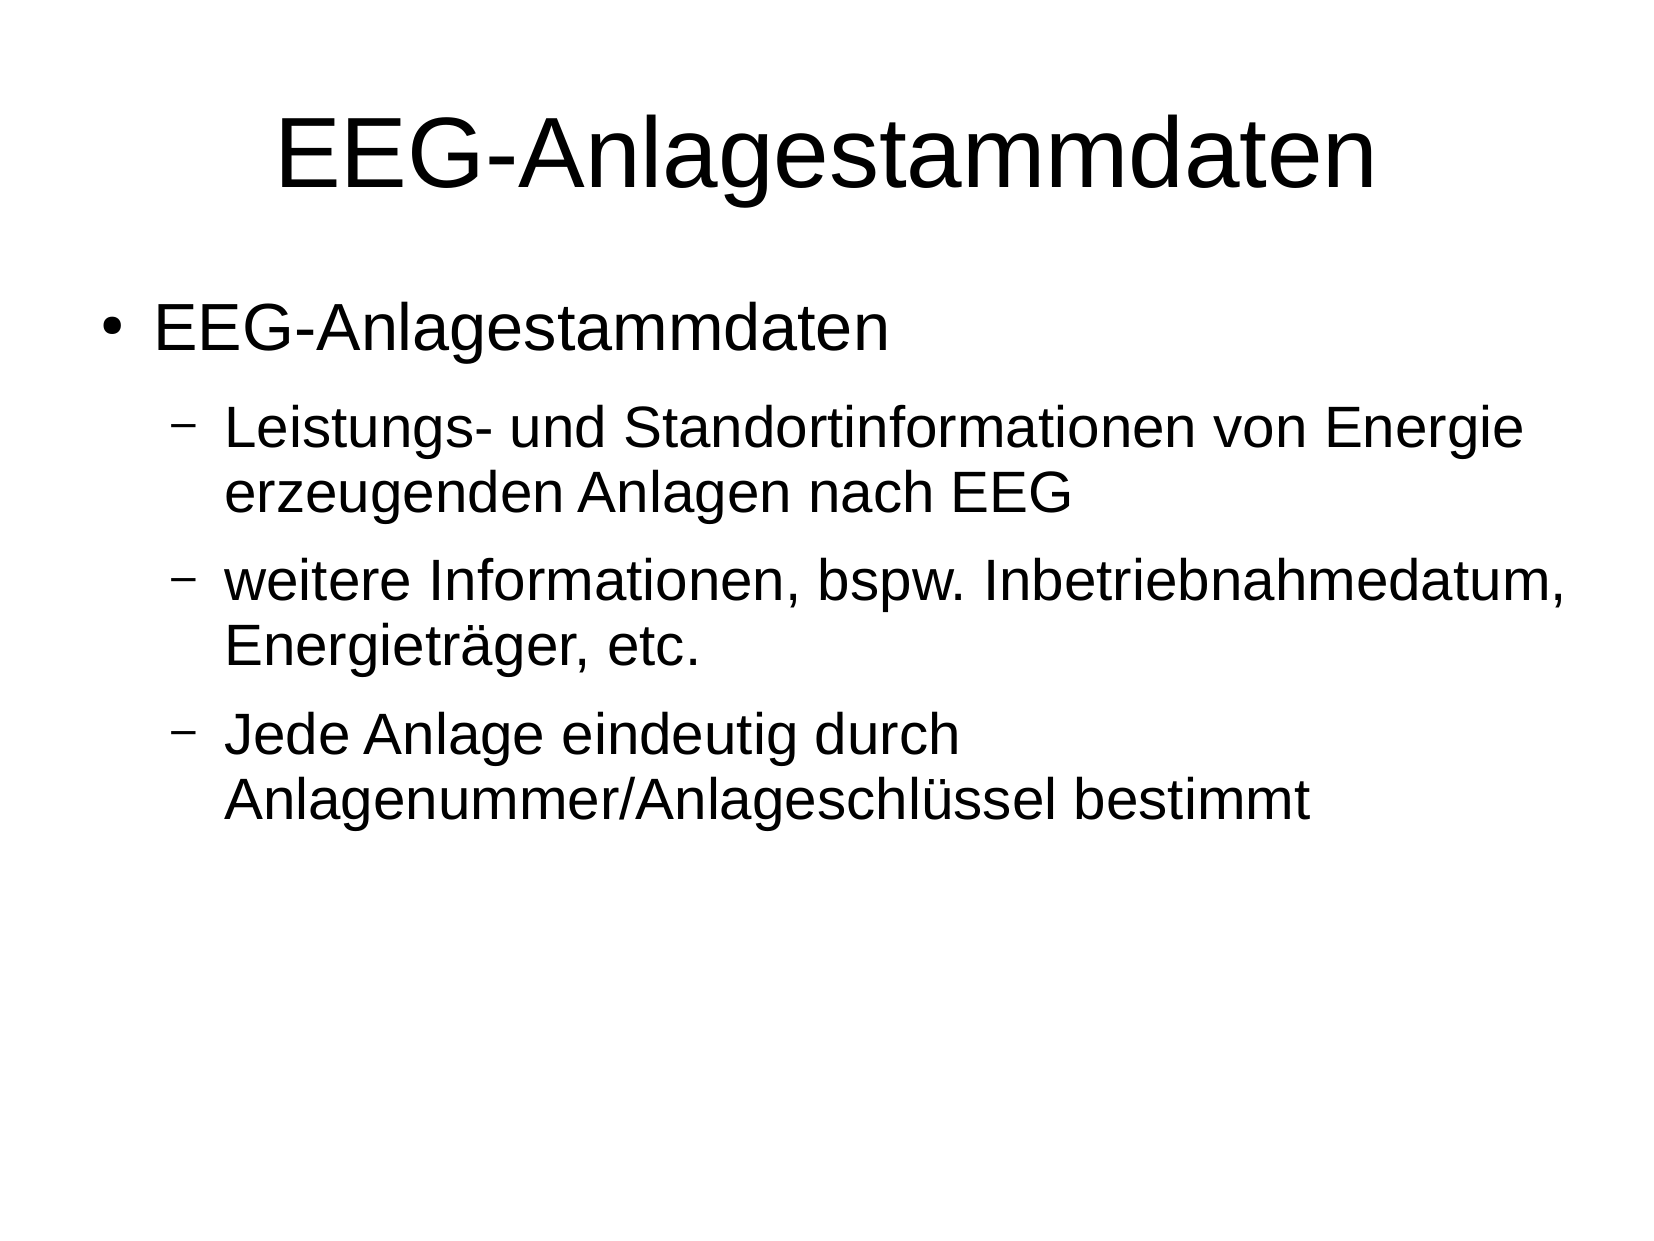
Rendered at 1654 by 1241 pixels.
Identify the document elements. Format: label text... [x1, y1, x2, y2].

title EEG-Anlagestammdaten [82, 49, 1571, 257]
list EEG-Anlagestammdaten Leistungs- und Standortinformationen von Energie erzeugenden Anlagen nach EEG weitere Informationen, bspw. Inbetriebnahmedatum, Energieträger, etc. Jede Anlage eindeutig durch Anlagenummer/Anlageschlüssel bestimmt [82, 290, 1571, 1182]
